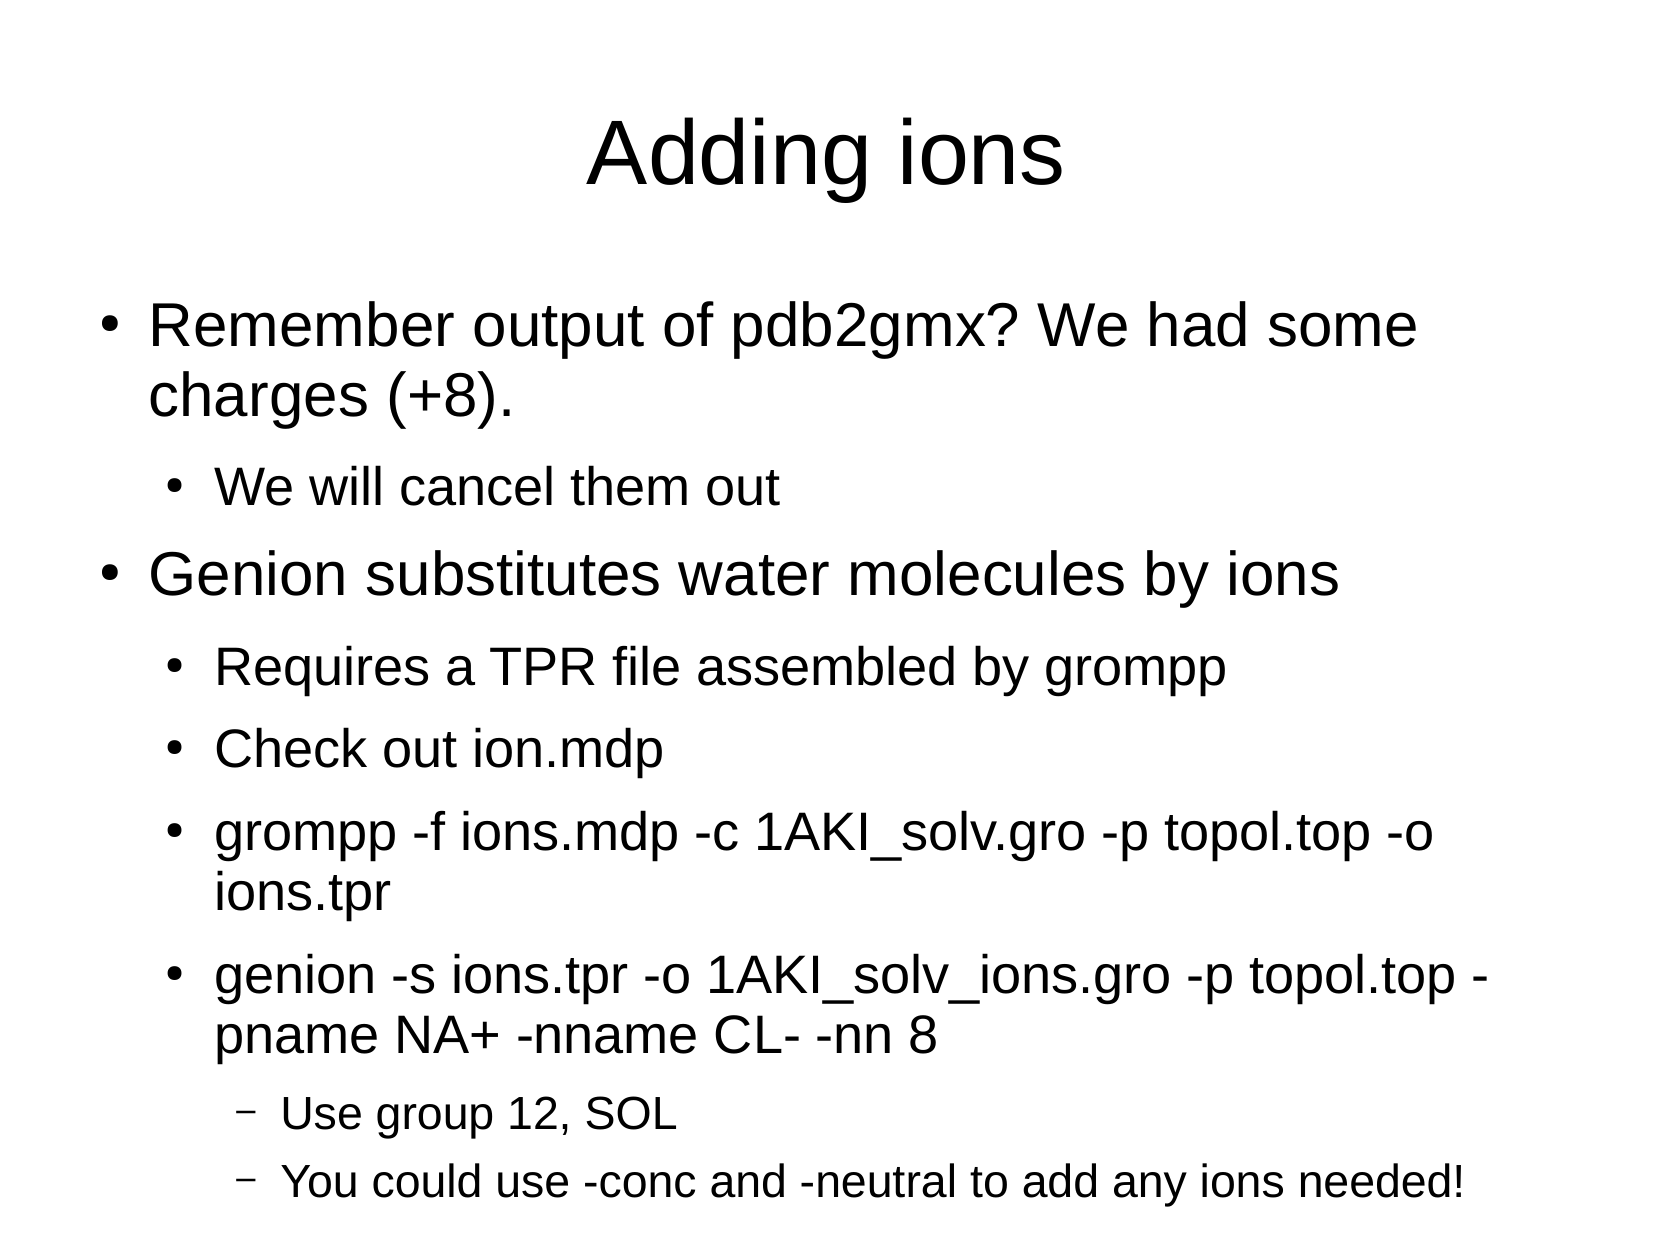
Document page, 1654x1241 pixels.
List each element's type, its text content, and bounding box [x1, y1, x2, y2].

list Remember output of pdb2gmx? We had some charges (+8). We will cancel them out Genion substitutes water molecules by ions Requires a TPR file assembled by grompp Check out ion.mdp grompp -f ions.mdp -c 1AKI_solv.gro -p topol.top -o ions.tpr genion -s ions.tpr -o 1AKI_solv_ions.gro -p topol.top -pname NA+ -nname CL- -nn 8 Use group 12, SOL You could use -conc and -neutral to add any ions needed! [82, 290, 1571, 1211]
title Adding ions [82, 56, 1571, 250]
